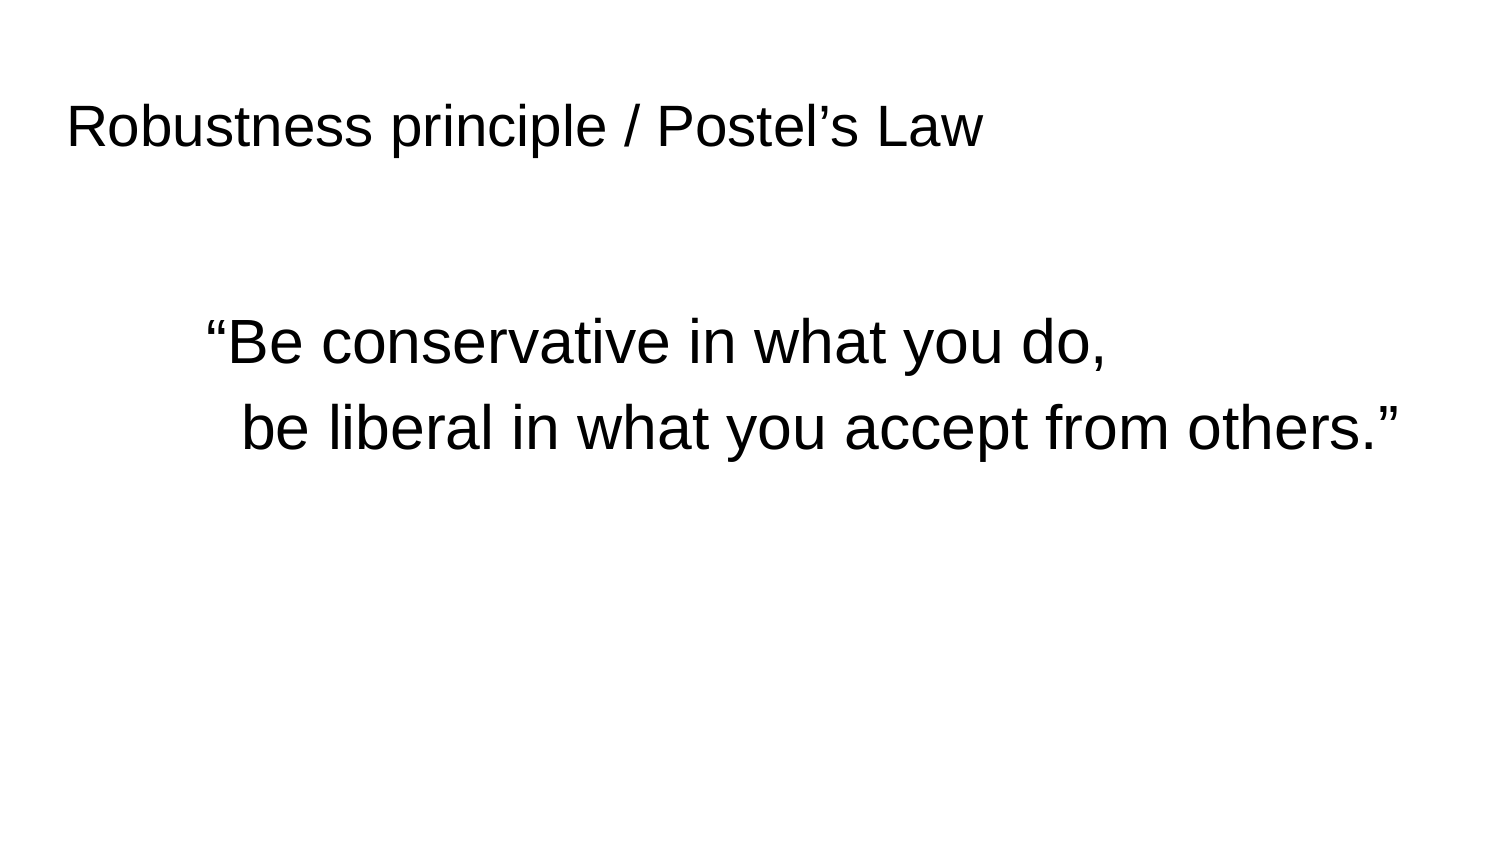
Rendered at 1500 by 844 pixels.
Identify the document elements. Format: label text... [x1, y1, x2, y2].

title Robustness principle / Postel’s Law [51, 72, 1449, 167]
list “Be conservative in what you do, be liberal in what you accept from others.” [191, 274, 1449, 756]
